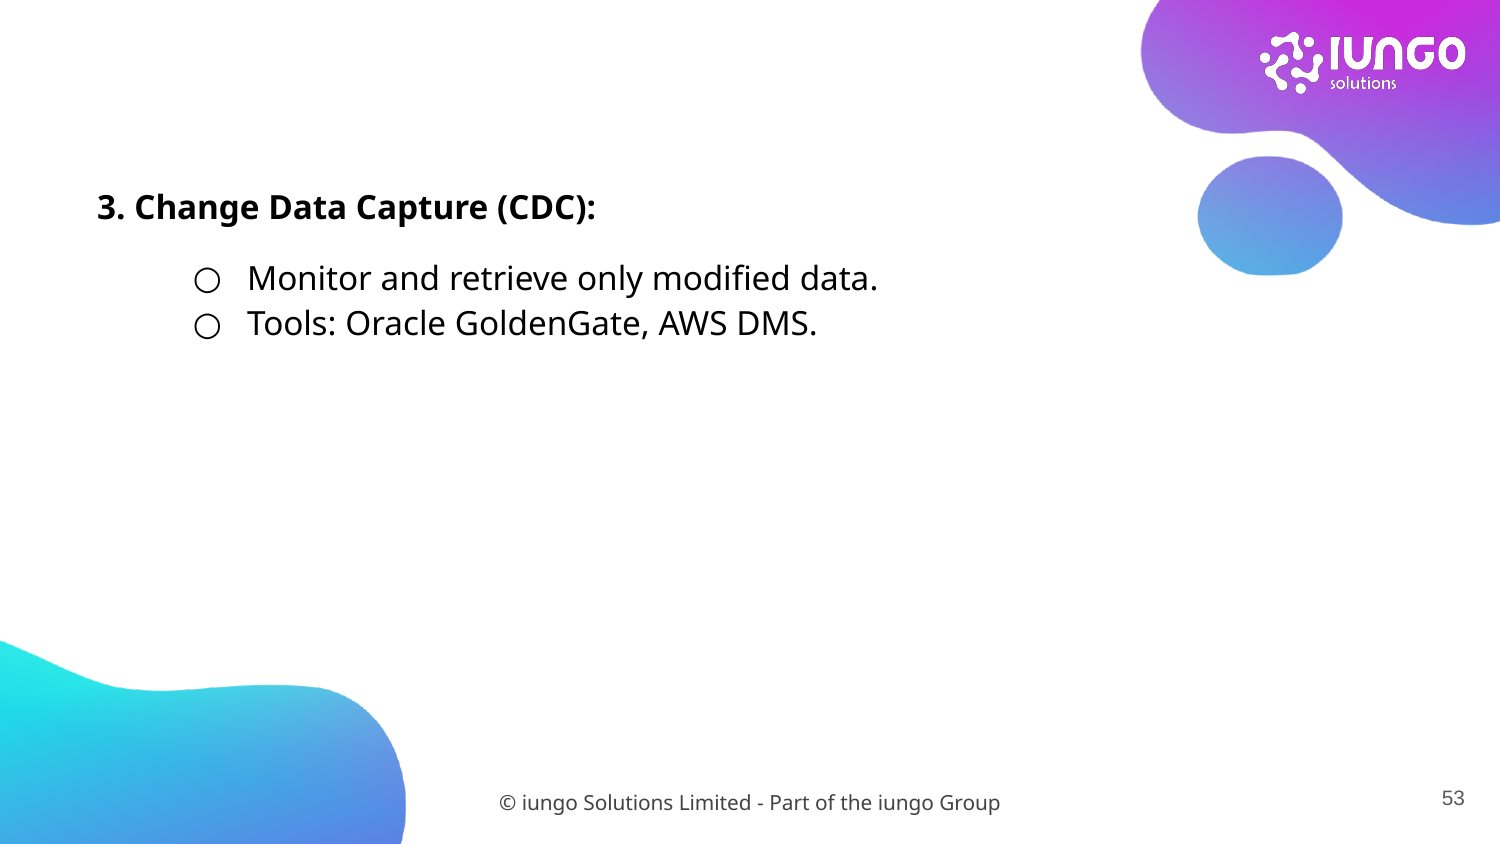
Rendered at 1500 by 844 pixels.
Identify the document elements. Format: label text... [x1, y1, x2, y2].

list 3. Change Data Capture (CDC): Monitor and retrieve only modified data. Tools: Oracle GoldenGate, AWS DMS. [82, 164, 1377, 649]
picture [0, 0, 1500, 844]
slide_number <number> [1389, 764, 1480, 830]
